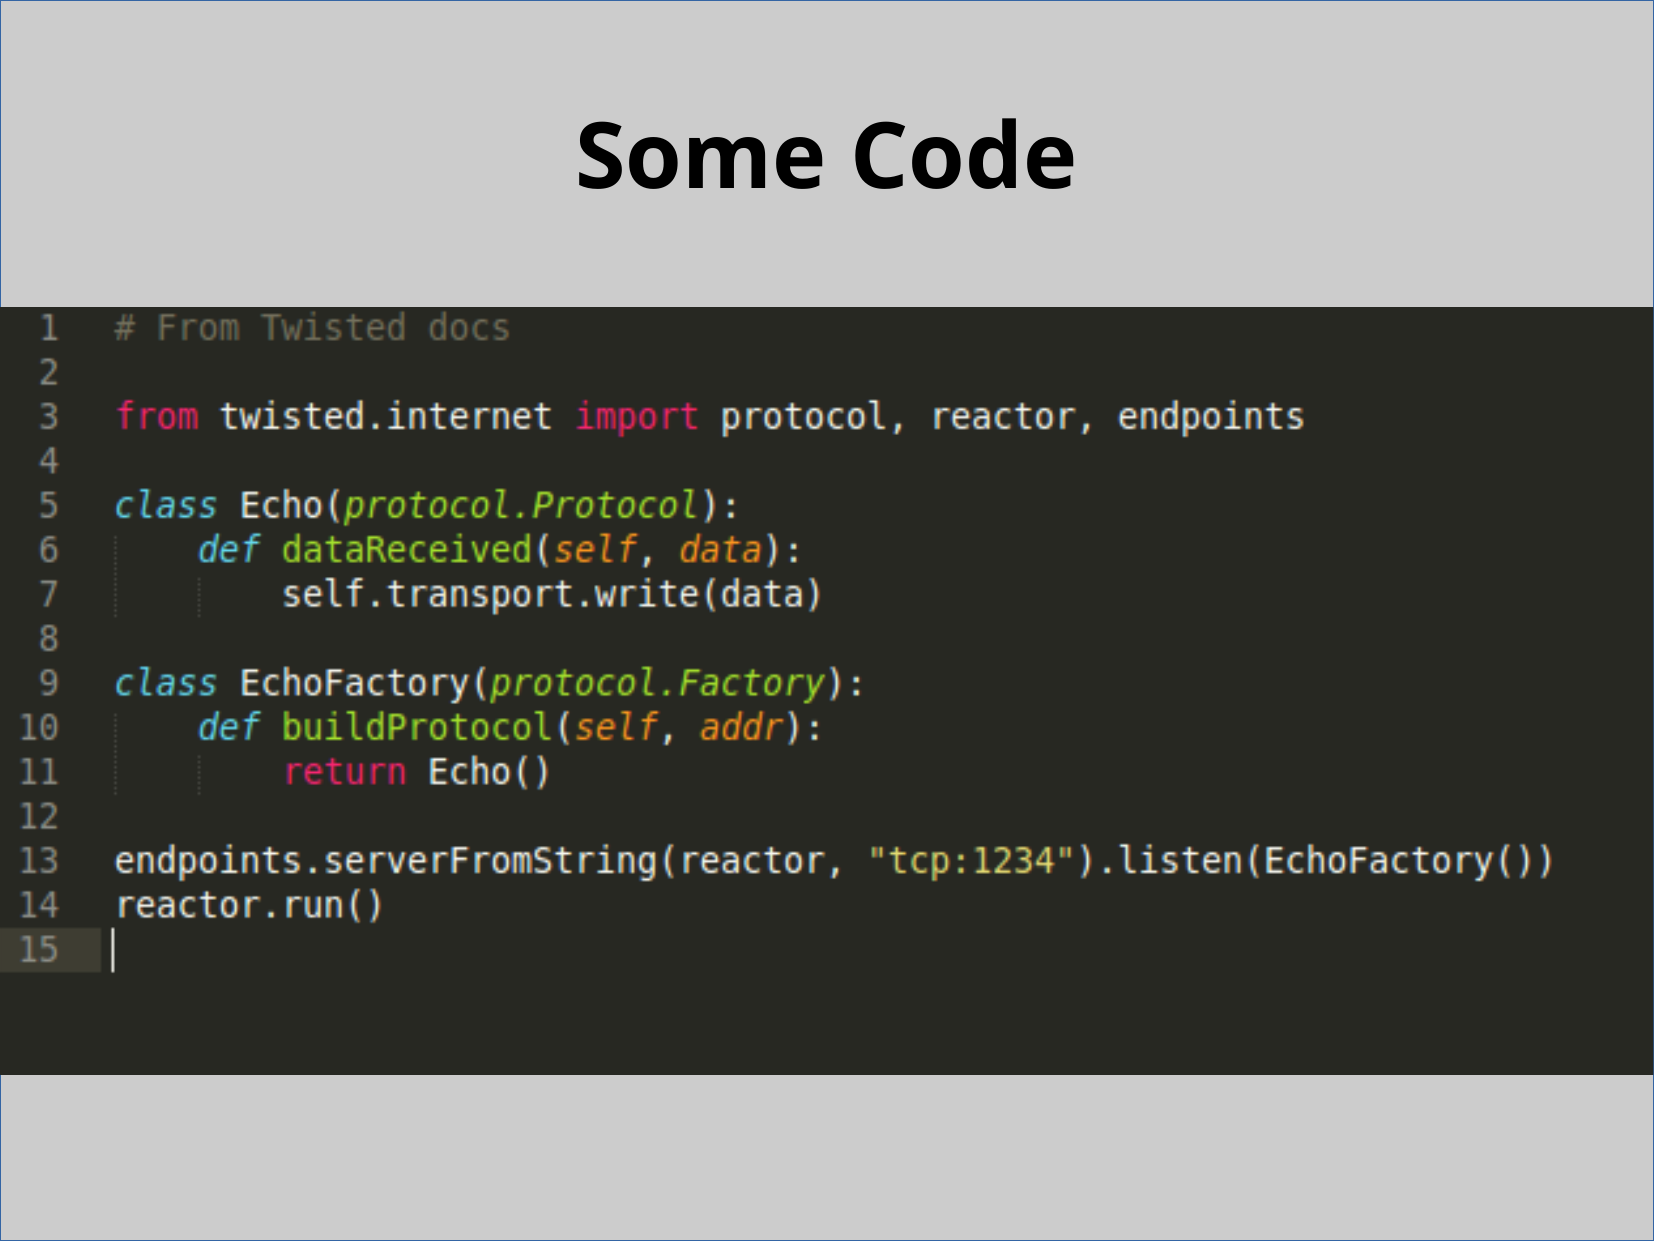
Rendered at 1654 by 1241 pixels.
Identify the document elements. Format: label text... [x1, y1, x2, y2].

text_box [0, 0, 1654, 307]
title Some Code [82, 49, 1571, 257]
picture [0, 307, 1654, 1075]
text_box [0, 1075, 1654, 1241]
